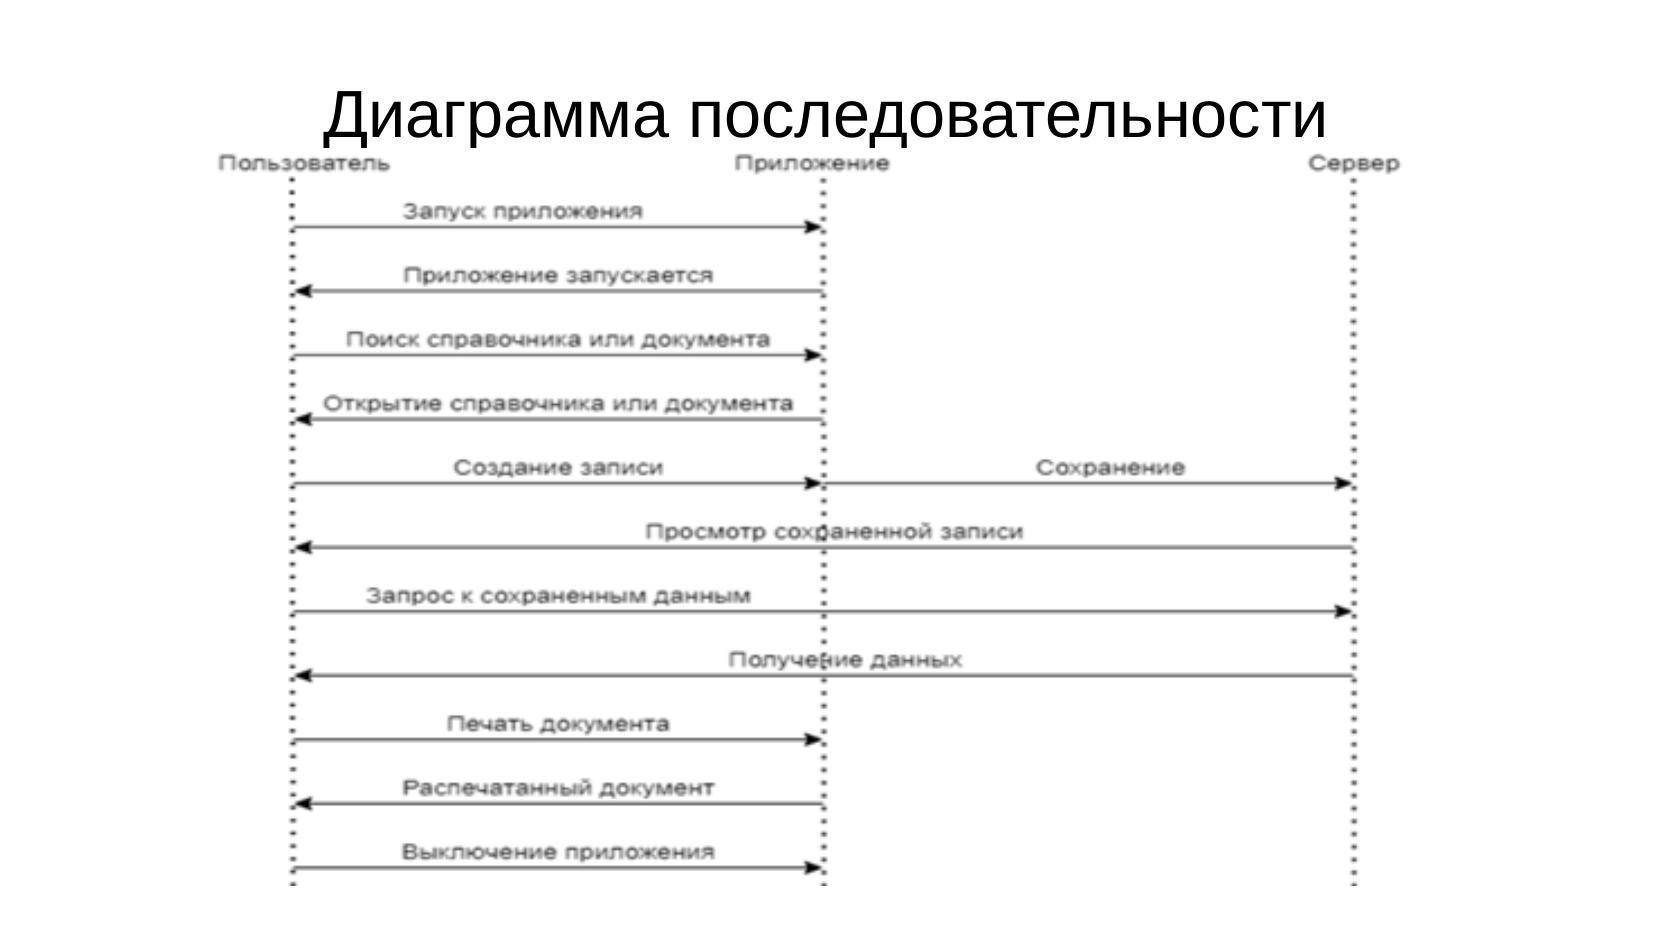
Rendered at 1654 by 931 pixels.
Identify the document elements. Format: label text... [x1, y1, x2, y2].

picture [212, 147, 1415, 886]
title Диаграмма последовательности [82, 37, 1571, 193]
